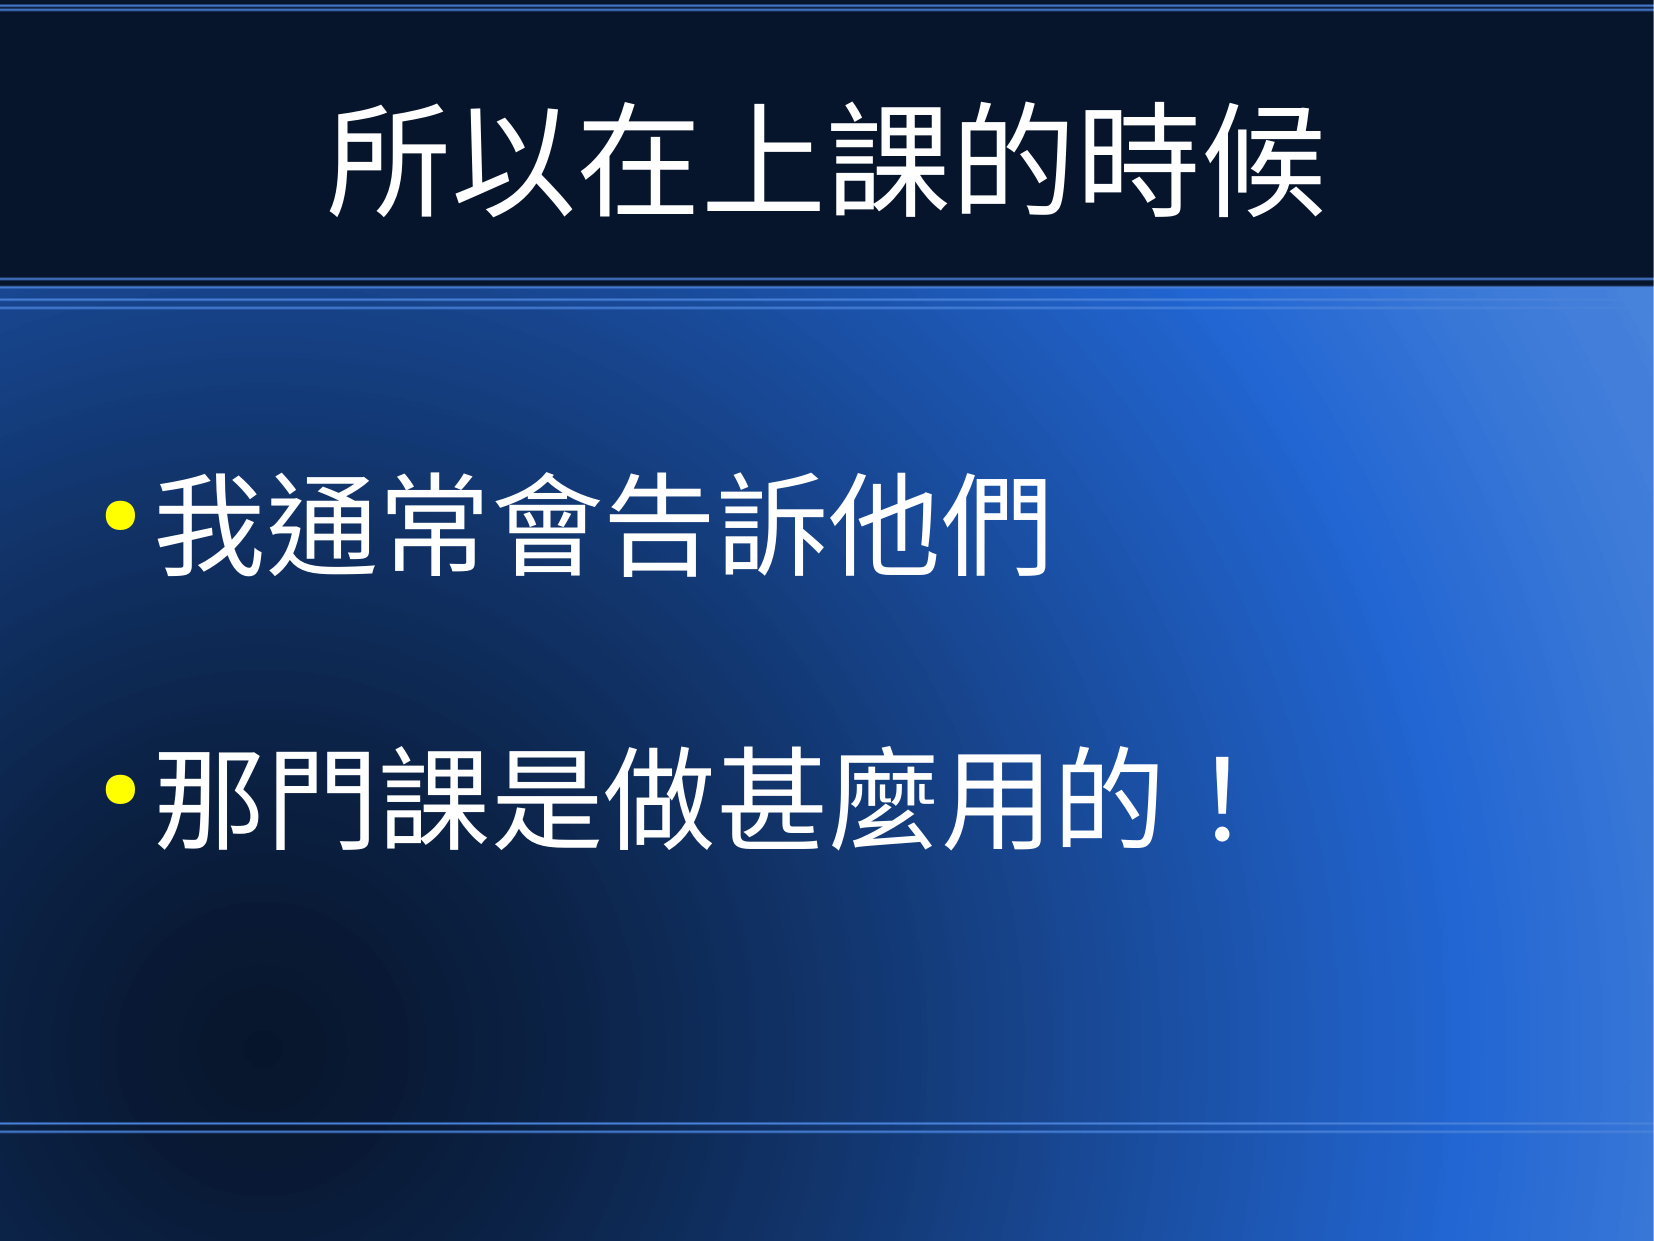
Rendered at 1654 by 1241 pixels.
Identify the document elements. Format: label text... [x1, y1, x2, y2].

picture [0, 0, 1654, 1241]
list 我通常會告訴他們 那門課是做甚麼用的！ [82, 355, 1571, 1241]
title 所以在上課的時候 [82, 49, 1571, 257]
